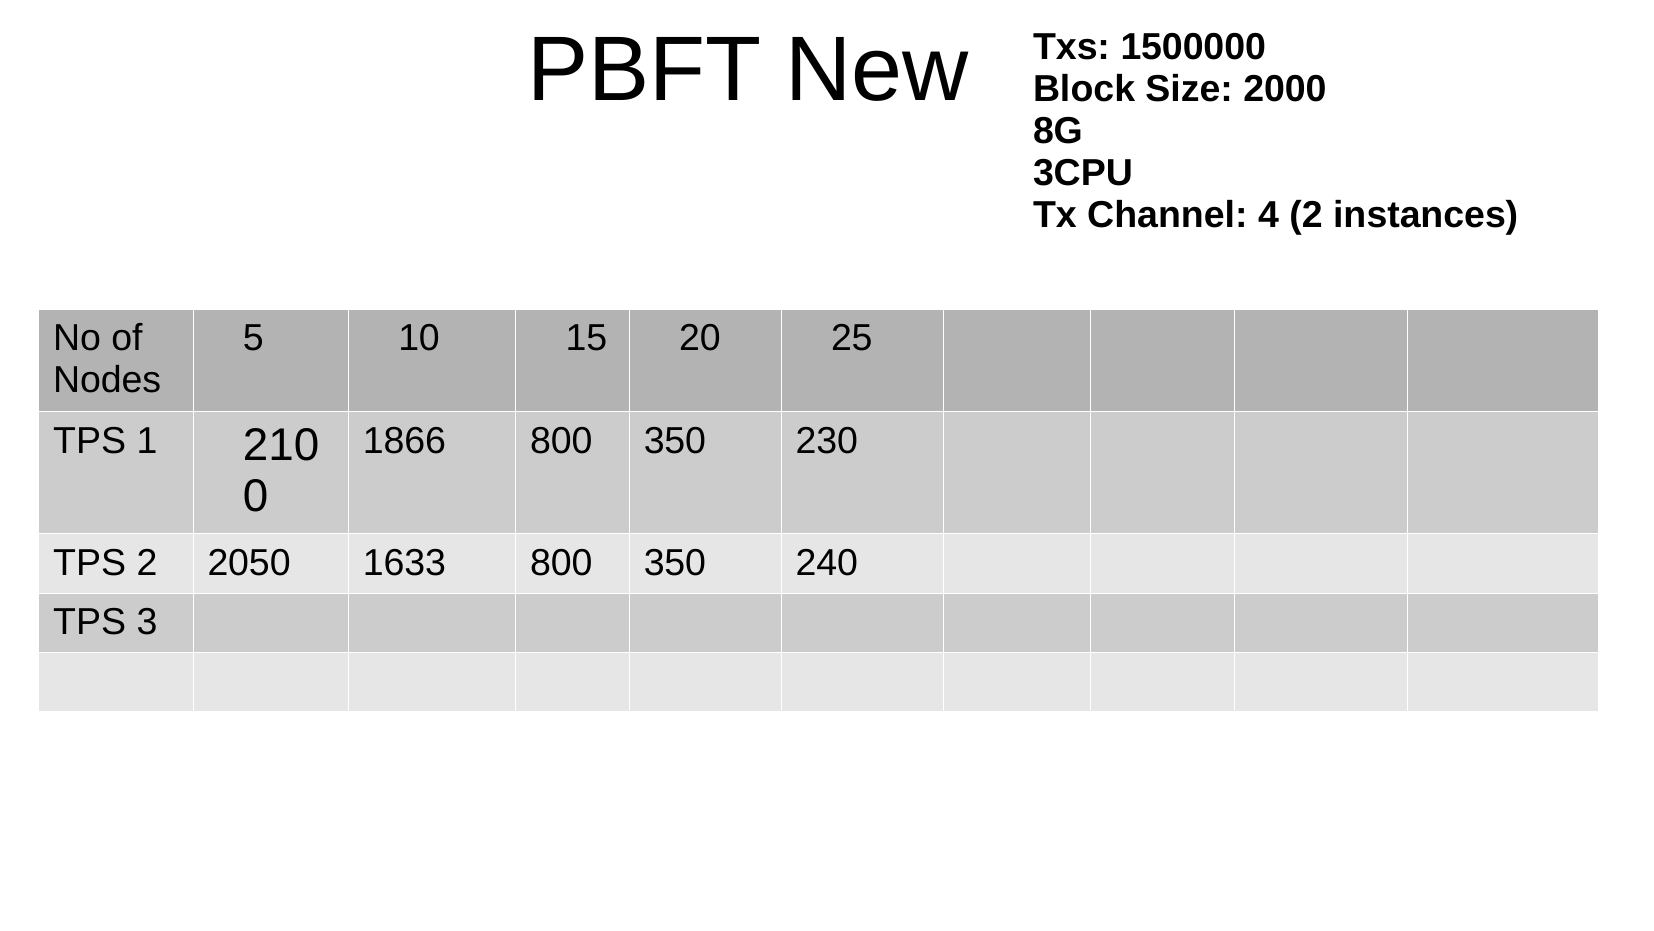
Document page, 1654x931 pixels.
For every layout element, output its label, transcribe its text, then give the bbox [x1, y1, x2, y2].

table_cell [1408, 534, 1598, 593]
table_cell [944, 653, 1090, 711]
table_cell [1091, 653, 1234, 711]
table_cell [630, 594, 781, 652]
table_header 10 [349, 310, 515, 411]
table_header 20 [630, 310, 781, 411]
table_cell 2100 [194, 412, 348, 533]
table_cell 1633 [349, 534, 515, 593]
table_cell [1091, 412, 1234, 533]
table_header 5 [194, 310, 348, 411]
table_cell 800 [516, 534, 629, 593]
table_cell [1091, 594, 1234, 652]
table_cell [944, 534, 1090, 593]
table_cell [1091, 534, 1234, 593]
table_cell [194, 653, 348, 711]
table_cell 230 [782, 412, 943, 533]
table_header [944, 310, 1090, 411]
table_cell 350 [630, 412, 781, 533]
table_header 15 [516, 310, 629, 411]
table_cell [630, 653, 781, 711]
table_cell [1408, 412, 1598, 533]
table_cell [782, 594, 943, 652]
table_cell [782, 653, 943, 711]
table_cell [349, 653, 515, 711]
table_cell [516, 653, 629, 711]
table_header [1235, 310, 1407, 411]
table_cell [944, 412, 1090, 533]
table_header [1408, 310, 1598, 411]
table_cell [1235, 594, 1407, 652]
table_cell [39, 653, 193, 711]
title PBFT New [255, 17, 1268, 121]
table_header [1091, 310, 1234, 411]
table_cell [944, 594, 1090, 652]
table_cell [1235, 412, 1407, 533]
table_header No of Nodes [39, 310, 193, 411]
table_cell [349, 594, 515, 652]
table_cell 350 [630, 534, 781, 593]
table_header 25 [782, 310, 943, 411]
table_cell TPS 2 [39, 534, 193, 593]
table_cell [516, 594, 629, 652]
table_cell TPS 1 [39, 412, 193, 533]
table_cell [1408, 594, 1598, 652]
table_cell [1235, 534, 1407, 593]
table_cell 2050 [194, 534, 348, 593]
table_cell 240 [782, 534, 943, 593]
text_box Txs: 1500000 Block Size: 2000 8G 3CPU Tx Channel: 4 (2 instances) [1018, 18, 1621, 286]
table_cell 1866 [349, 412, 515, 533]
table_cell TPS 3 [39, 594, 193, 652]
table_cell 800 [516, 412, 629, 533]
table_cell [194, 594, 348, 652]
table_cell [1235, 653, 1407, 711]
table_cell [1408, 653, 1598, 711]
